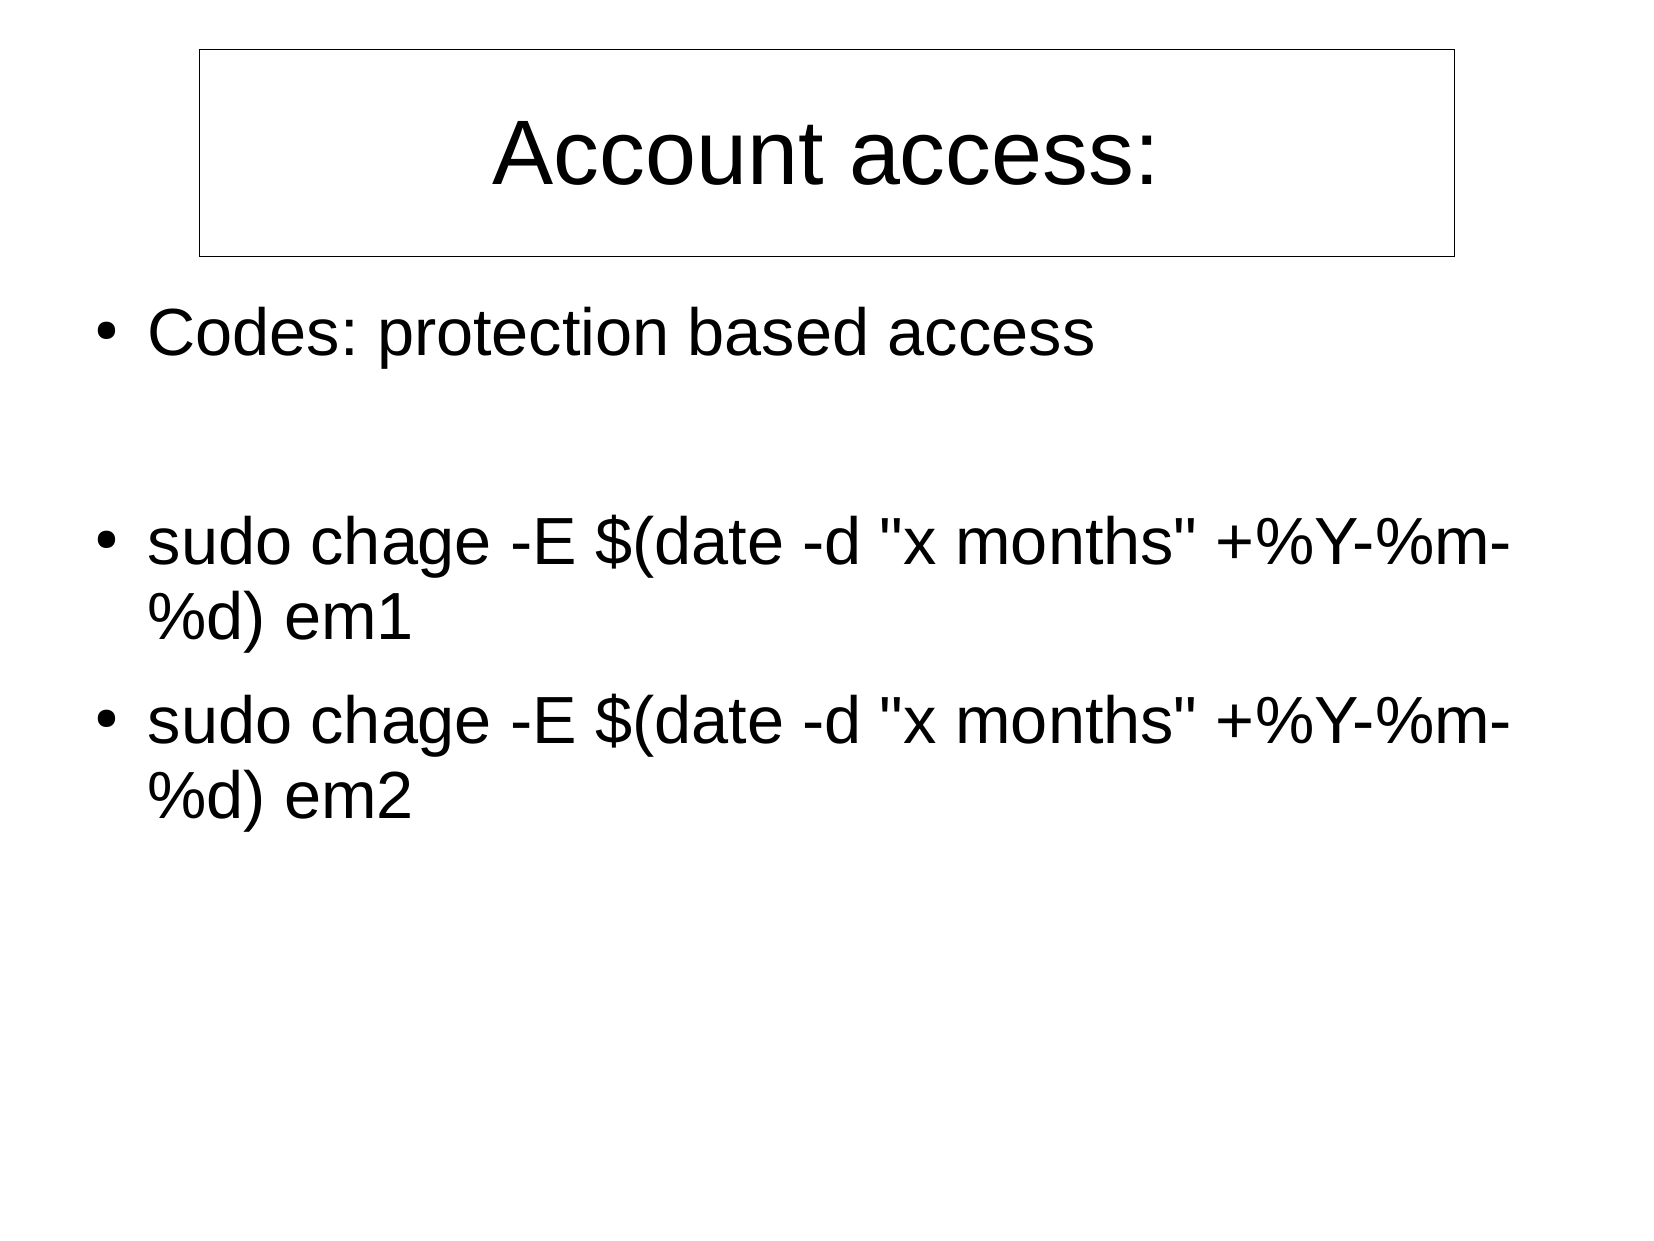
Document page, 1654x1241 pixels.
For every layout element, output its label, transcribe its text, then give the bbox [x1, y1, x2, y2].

title Account access: [199, 49, 1455, 257]
list Codes: protection based access sudo chage -E $(date -d "x months" +%Y-%m-%d) em1 sudo chage -E $(date -d "x months" +%Y-%m-%d) em2 [76, 295, 1565, 1015]
